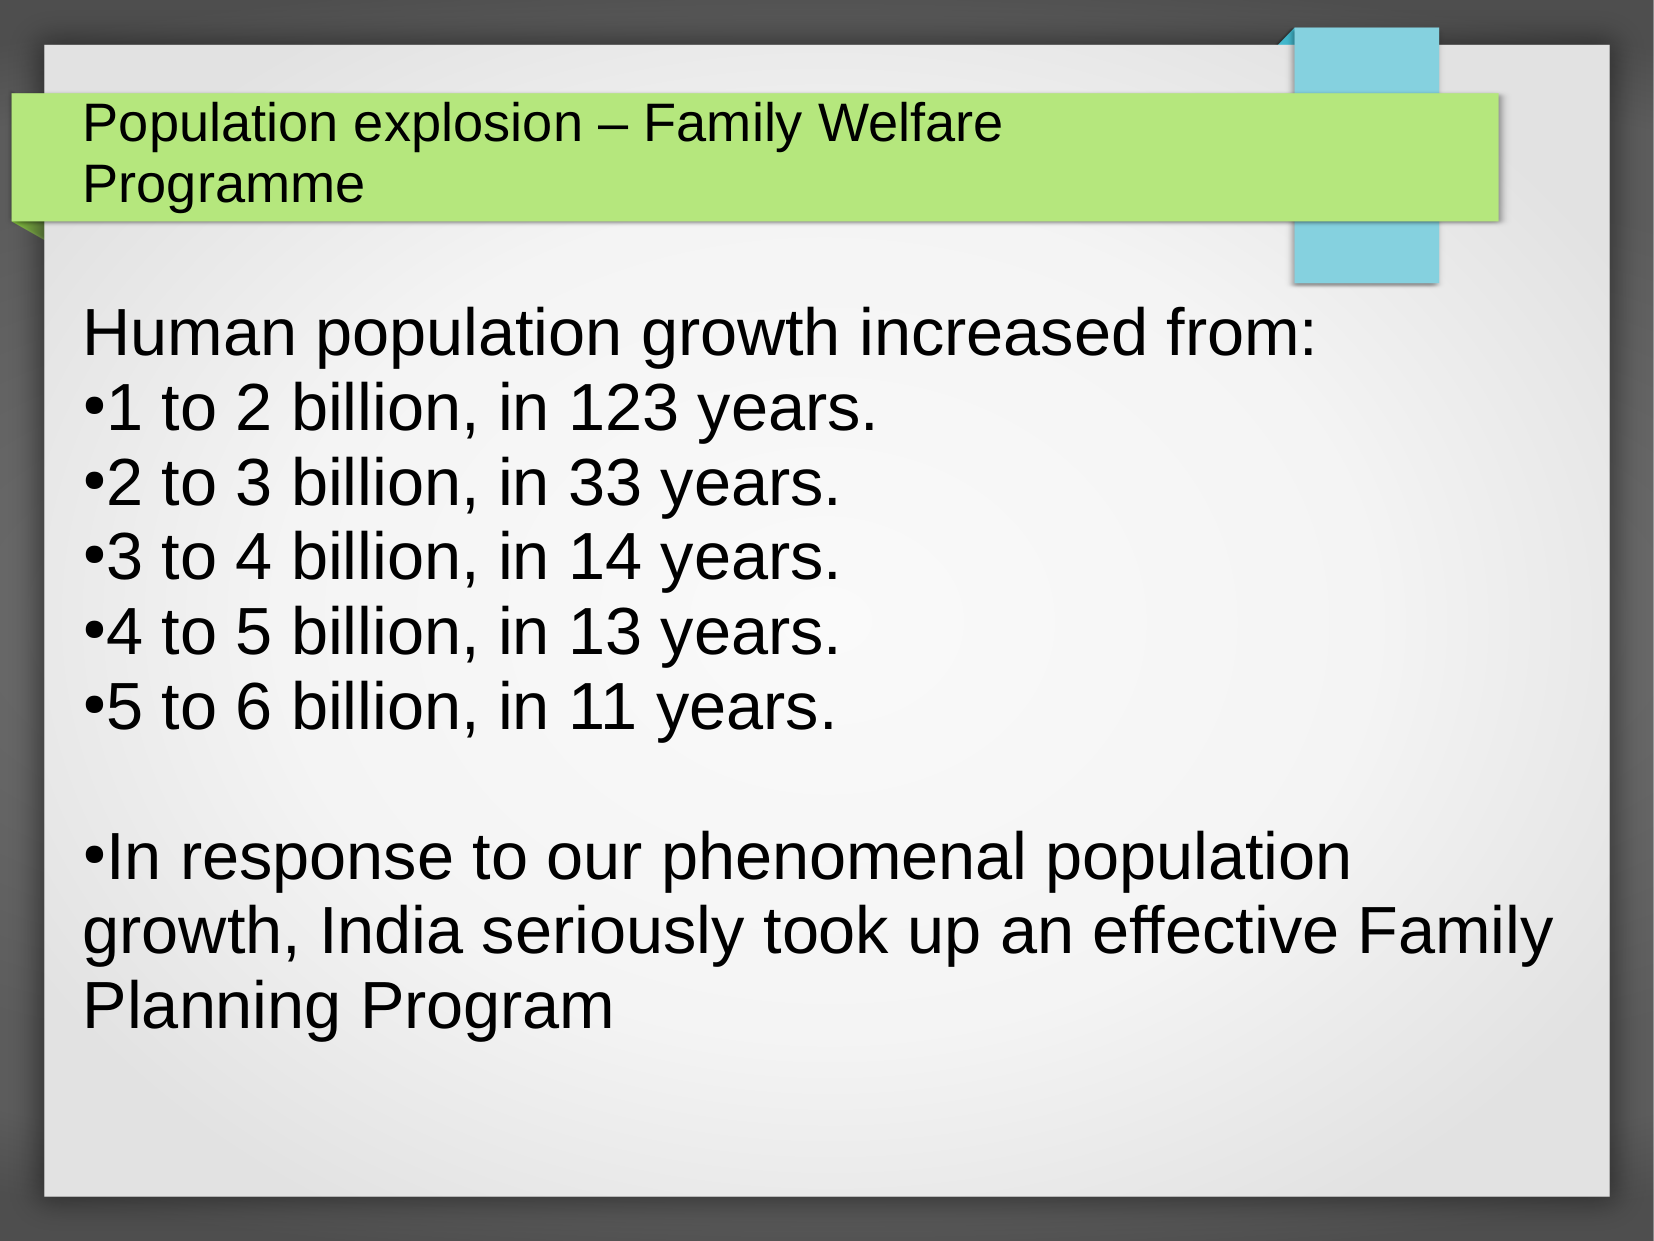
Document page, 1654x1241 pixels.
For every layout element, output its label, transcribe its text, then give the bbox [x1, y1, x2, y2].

subtitle Human population growth increased from: 1 to 2 billion, in 123 years. 2 to 3 billion, in 33 years. 3 to 4 billion, in 14 years. 4 to 5 billion, in 13 years. 5 to 6 billion, in 11 years. In response to our phenomenal population growth, India seriously took up an effective Family Planning Program [82, 295, 1571, 1146]
title Population explosion – Family Welfare Programme [82, 92, 1264, 214]
picture [0, 0, 1654, 1241]
